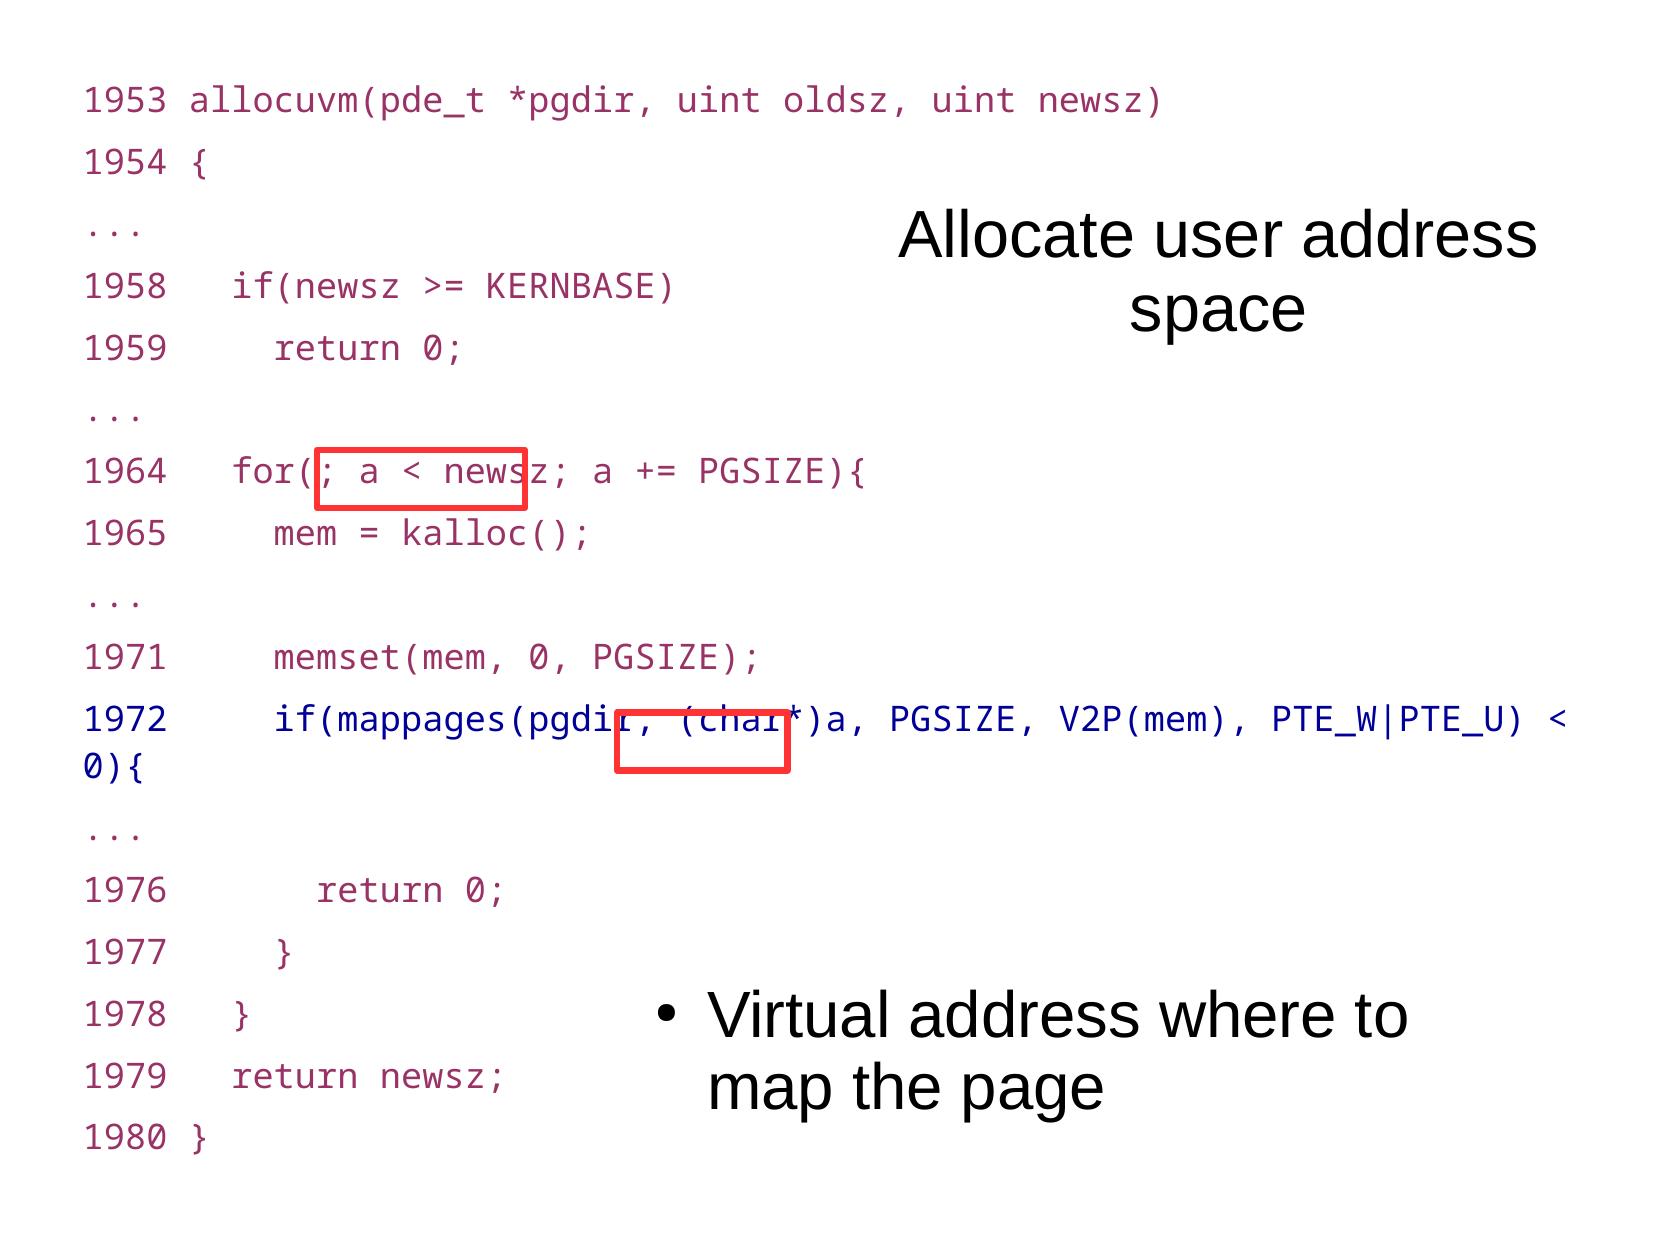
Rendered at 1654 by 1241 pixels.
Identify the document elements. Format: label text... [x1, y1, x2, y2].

list 1953 allocuvm(pde_t *pgdir, uint oldsz, uint newsz) 1954 { ... 1958 if(newsz >= KERNBASE) 1959 return 0; ... 1964 for(; a < newsz; a += PGSIZE){ 1965 mem = kalloc(); ... 1971 memset(mem, 0, PGSIZE); 1972 if(mappages(pgdir, (char*)a, PGSIZE, V2P(mem), PTE_W|PTE_U) < 0){ ... 1976 return 0; 1977 } 1978 } 1979 return newsz; 1980 } [82, 75, 1571, 1163]
list Virtual address where to map the page [637, 978, 1530, 1126]
title Allocate user address space [825, 167, 1613, 376]
